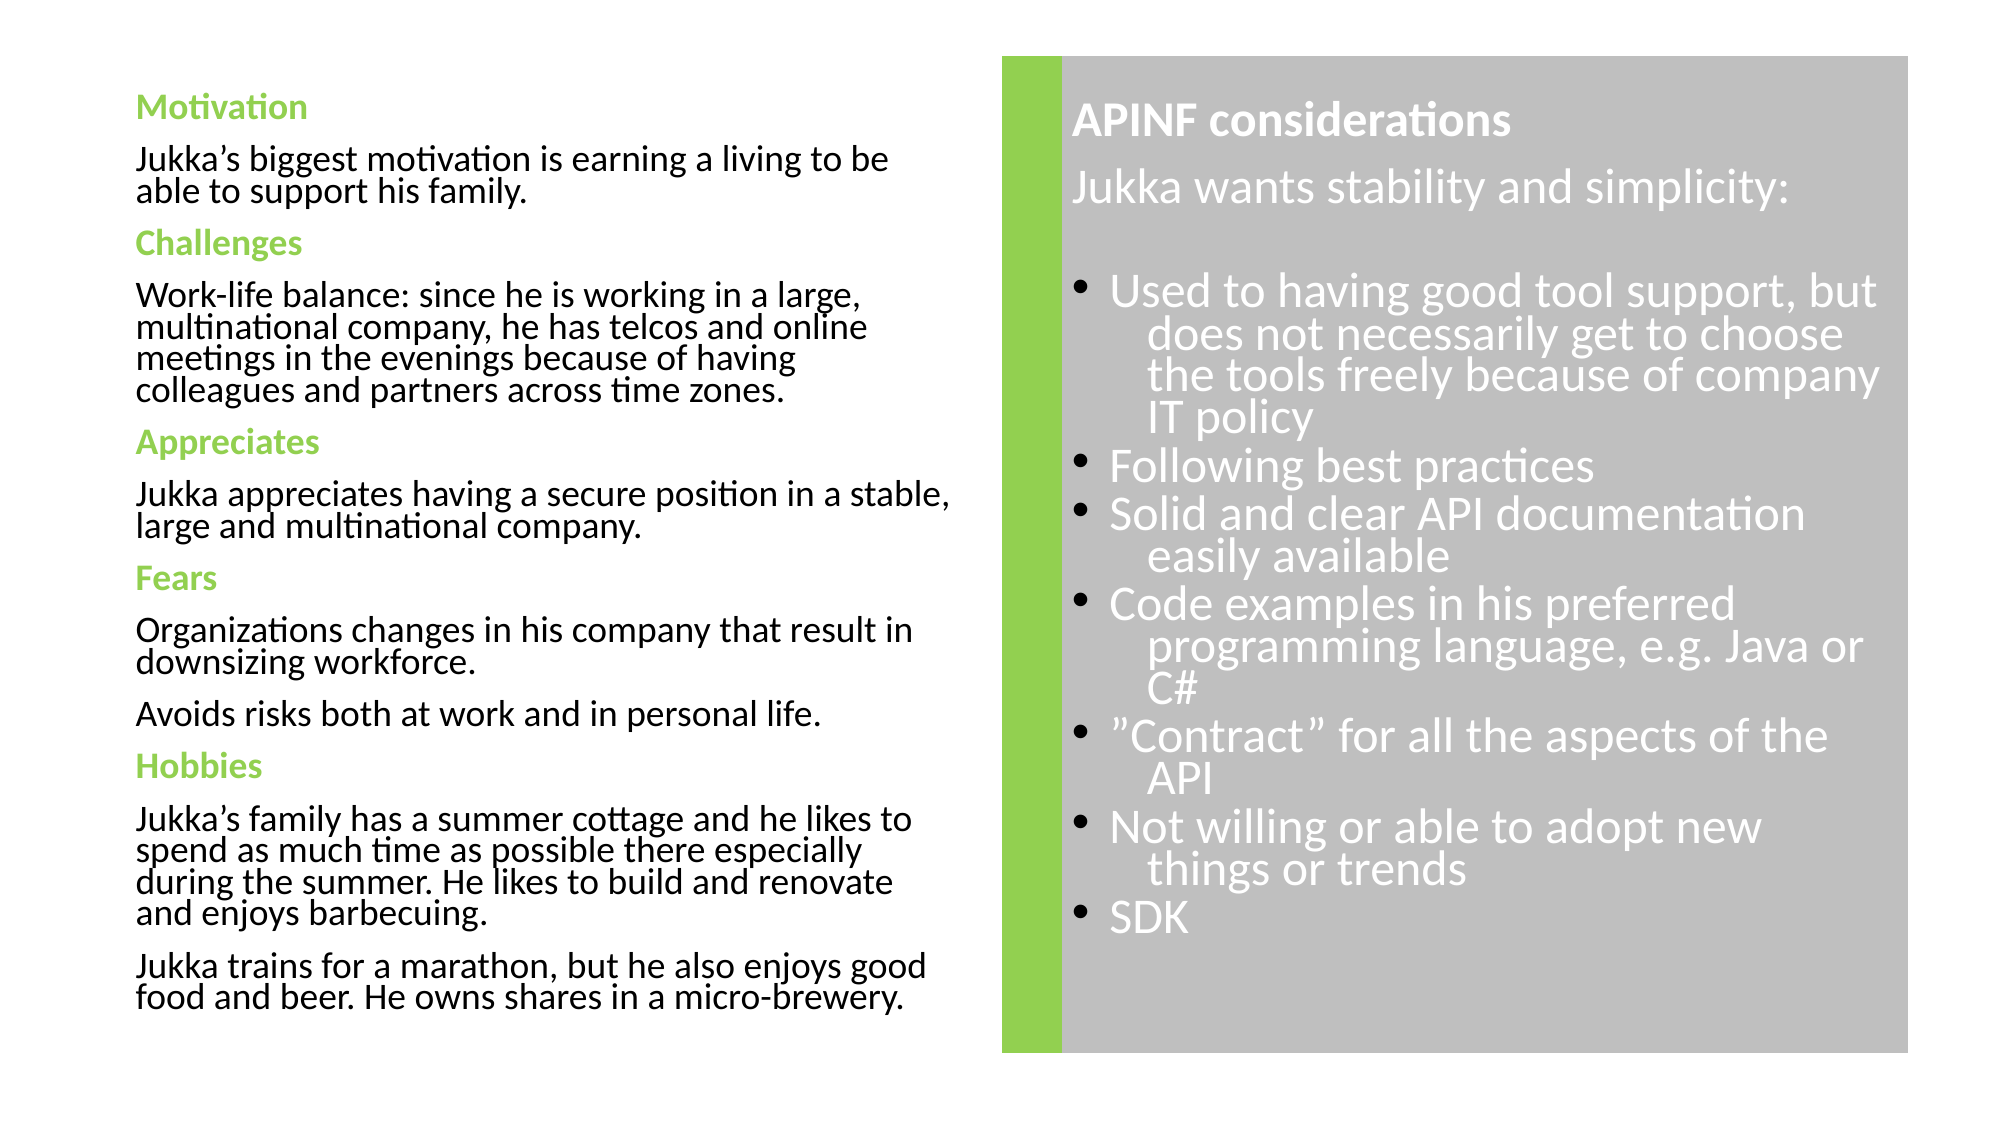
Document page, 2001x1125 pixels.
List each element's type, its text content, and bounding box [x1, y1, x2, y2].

list Motivation Jukka’s biggest motivation is earning a living to be able to support his family. Challenges Work-life balance: since he is working in a large, multinational company, he has telcos and online meetings in the evenings because of having colleagues and partners across time zones. Appreciates Jukka appreciates having a secure position in a stable, large and multinational company. Fears Organizations changes in his company that result in downsizing workforce. Avoids risks both at work and in personal life. Hobbies Jukka’s family has a summer cottage and he likes to spend as much time as possible there especially during the summer. He likes to build and renovate and enjoys barbecuing. Jukka trains for a marathon, but he also enjoys good food and beer. He owns shares in a micro-brewery. [120, 86, 971, 1074]
text_box [1003, 57, 1907, 1052]
list APINF considerations Jukka wants stability and simplicity: Used to having good tool support, but does not necessarily get to choose the tools freely because of company IT policy Following best practices Solid and clear API documentation easily available Code examples in his preferred programming language, e.g. Java or C# ”Contract” for all the aspects of the API Not willing or able to adopt new things or trends SDK [1056, 95, 1907, 1053]
